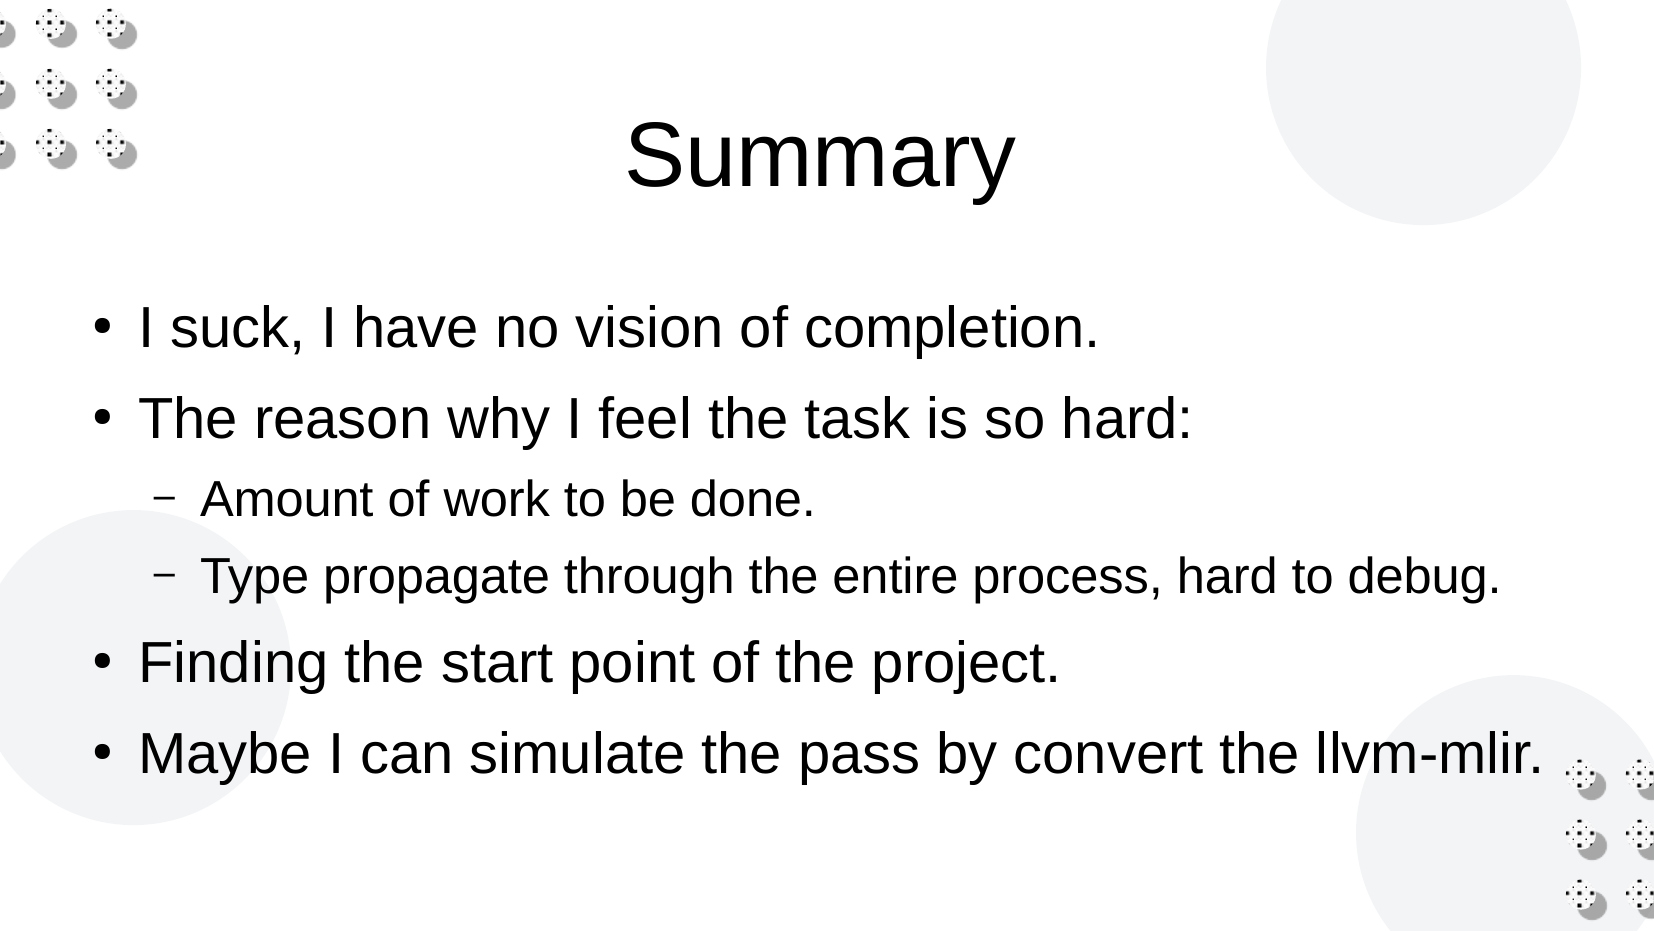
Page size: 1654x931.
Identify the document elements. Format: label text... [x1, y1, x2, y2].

title Summary [76, 76, 1565, 233]
picture [1625, 819, 1654, 850]
picture [0, 11, 6, 36]
picture [1625, 879, 1654, 910]
picture [98, 68, 124, 76]
picture [0, 71, 6, 96]
list I suck, I have no vision of completion. The reason why I feel the task is so hard: Amount of work to be done. Type propagate through the entire process, hard to debug. Finding the start point of the project. Maybe I can simulate the pass by convert the llvm-mlir. [76, 295, 1565, 835]
picture [1625, 759, 1654, 790]
picture [1565, 759, 1596, 790]
picture [1565, 879, 1596, 910]
picture [35, 68, 66, 99]
picture [0, 131, 7, 156]
picture [1565, 819, 1596, 850]
picture [95, 8, 126, 39]
picture [35, 128, 67, 159]
picture [35, 8, 66, 39]
